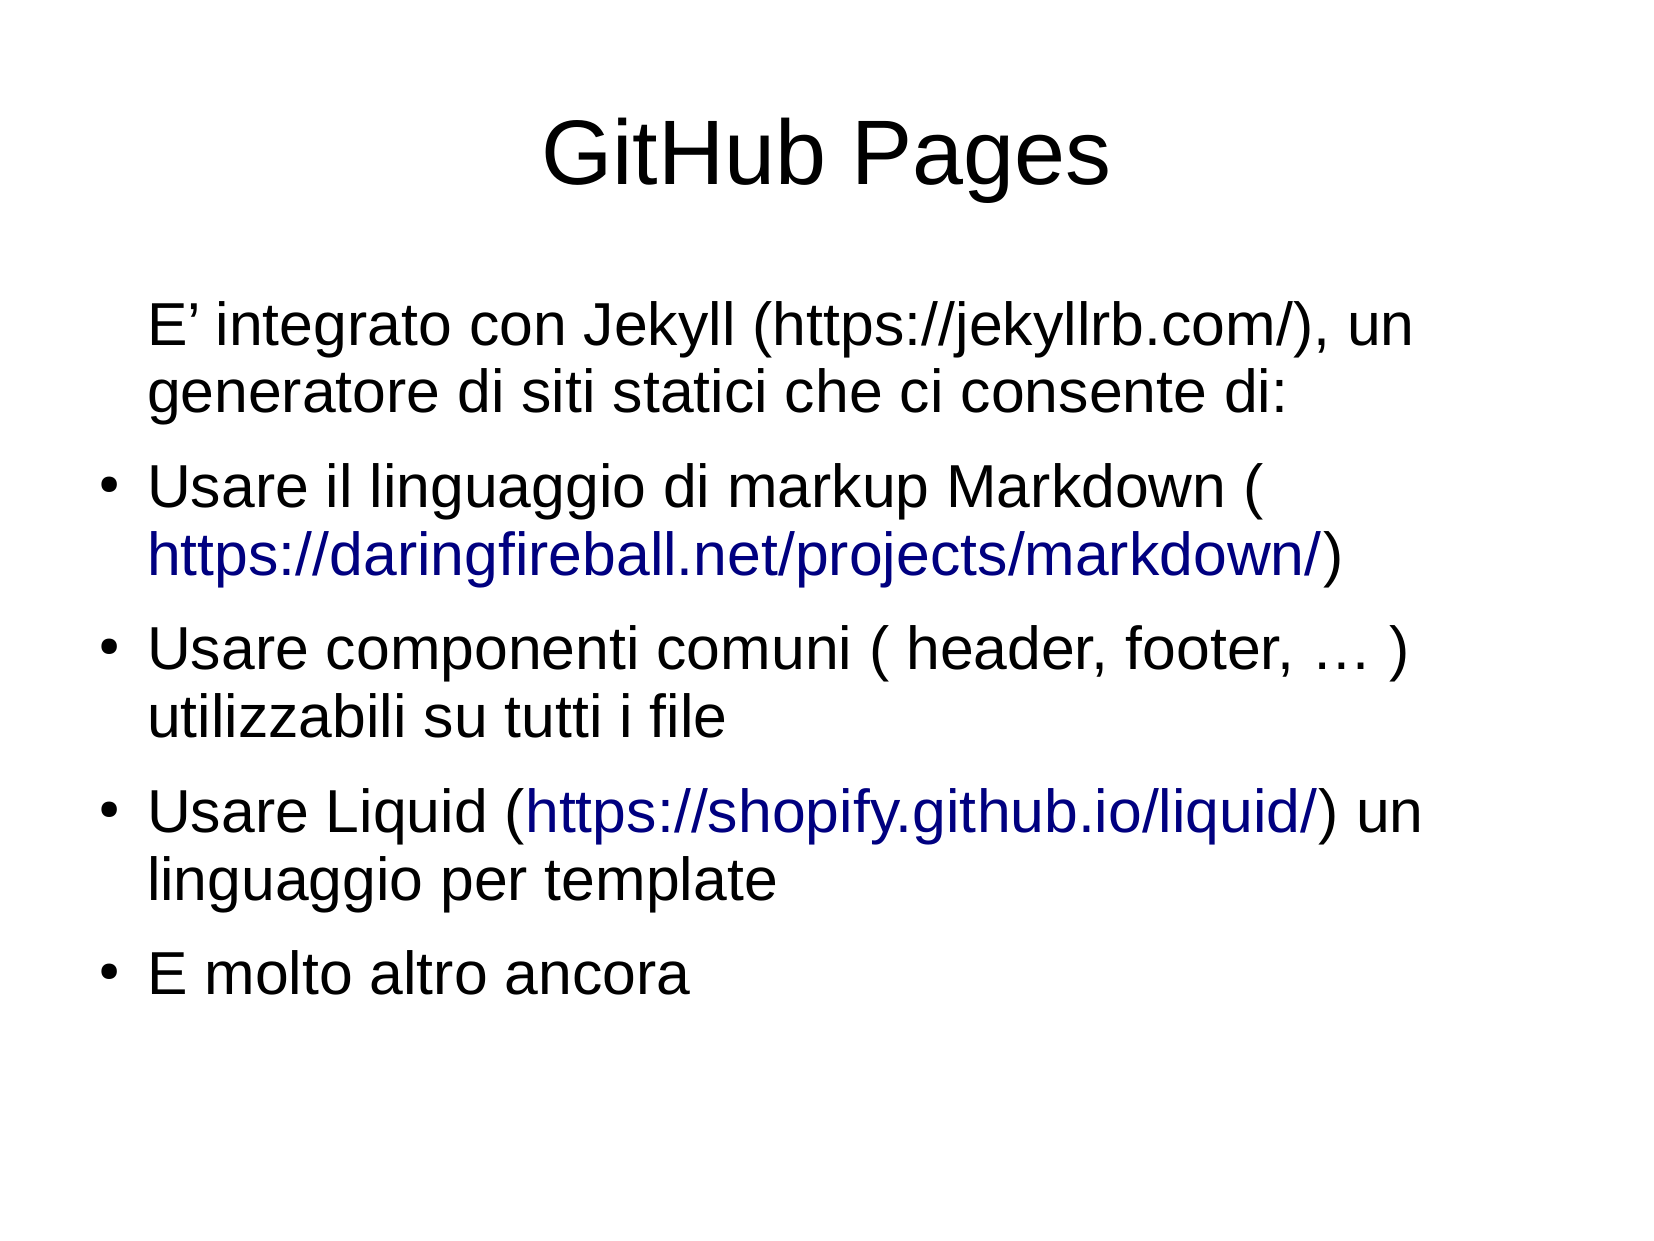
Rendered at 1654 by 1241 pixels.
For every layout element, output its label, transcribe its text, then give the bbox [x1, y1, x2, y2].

title GitHub Pages [82, 49, 1571, 257]
list E’ integrato con Jekyll (https://jekyllrb.com/), un generatore di siti statici che ci consente di: Usare il linguaggio di markup Markdown (https://daringfireball.net/projects/markdown/) Usare componenti comuni ( header, footer, … ) utilizzabili su tutti i file Usare Liquid (https://shopify.github.io/liquid/) un linguaggio per template E molto altro ancora [82, 290, 1571, 1010]
